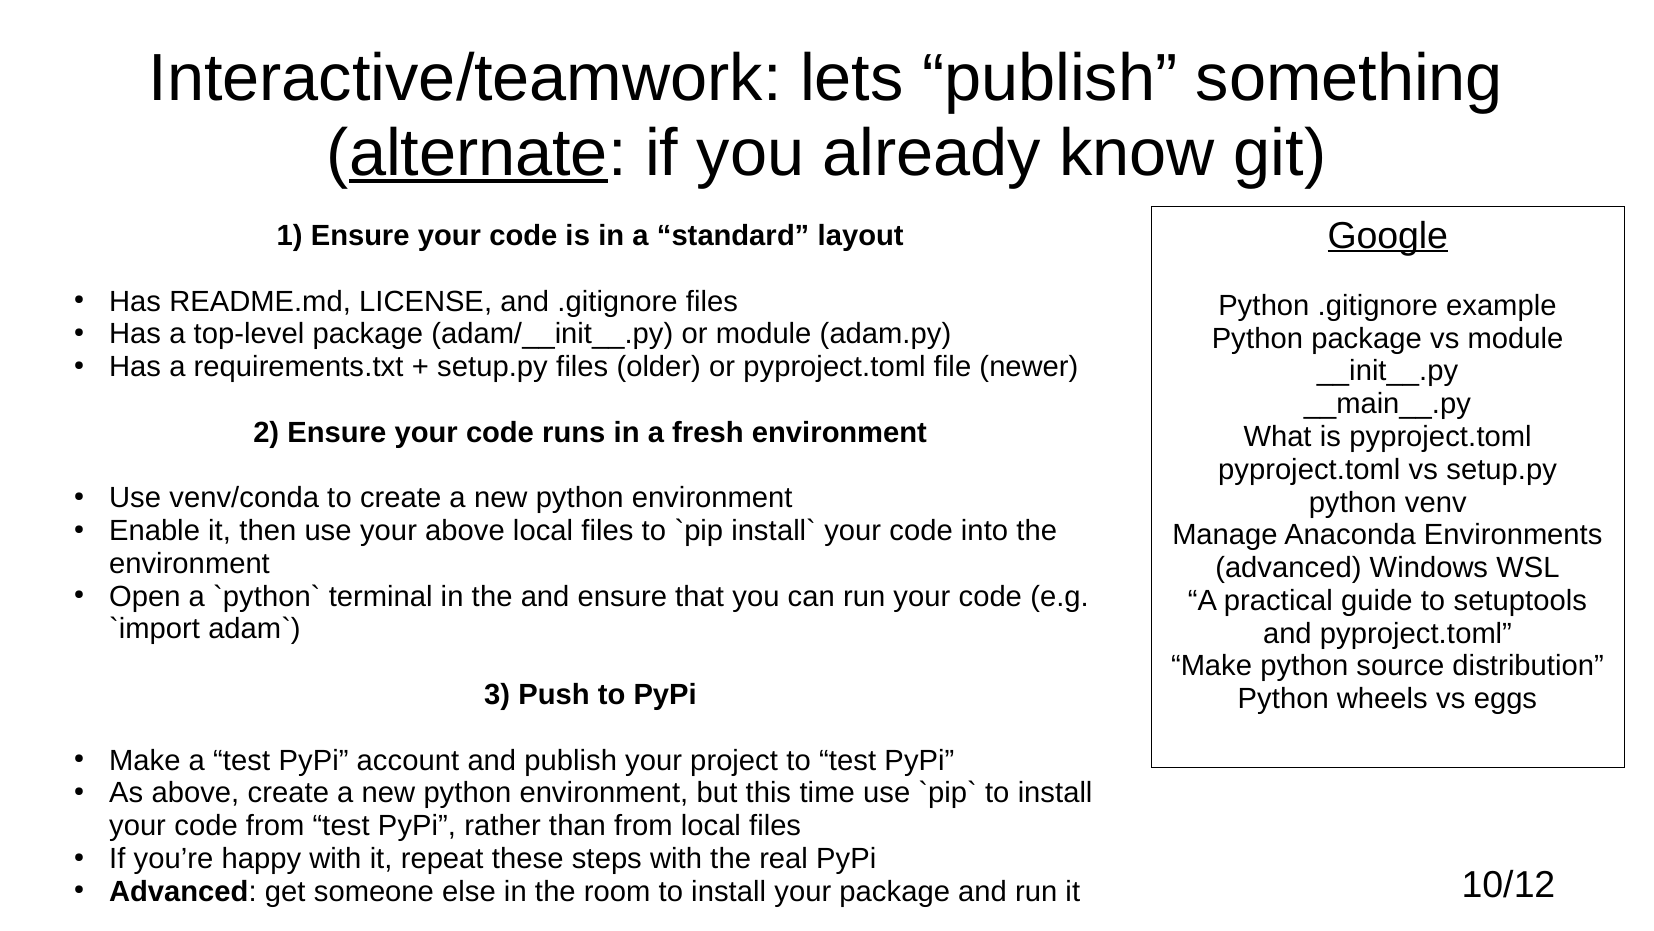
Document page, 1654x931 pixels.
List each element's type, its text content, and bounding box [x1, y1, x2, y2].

text_box 1) Ensure your code is in a “standard” layout Has README.md, LICENSE, and .gitignore files Has a top-level package (adam/__init__.py) or module (adam.py) Has a requirements.txt + setup.py files (older) or pyproject.toml file (newer) 2) Ensure your code runs in a fresh environment Use venv/conda to create a new python environment Enable it, then use your above local files to `pip install` your code into the environment Open a `python` terminal in the and ensure that you can run your code (e.g. `import adam`) 3) Push to PyPi Make a “test PyPi” account and publish your project to “test PyPi” As above, create a new python environment, but this time use `pip` to install your code from “test PyPi”, rather than from local files If you’re happy with it, repeat these steps with the real PyPi Advanced: get someone else in the room to install your package and run it [59, 211, 1123, 915]
title Interactive/teamwork: lets “publish” something (alternate: if you already know git) [82, 37, 1571, 193]
text_box Google Python .gitignore example Python package vs module __init__.py __main__.py What is pyproject.toml pyproject.toml vs setup.py python venv Manage Anaconda Environments (advanced) Windows WSL “A practical guide to setuptools and pyproject.toml” “Make python source distribution” Python wheels vs eggs [1151, 206, 1625, 768]
text_box <number>/12 [1446, 856, 1625, 914]
